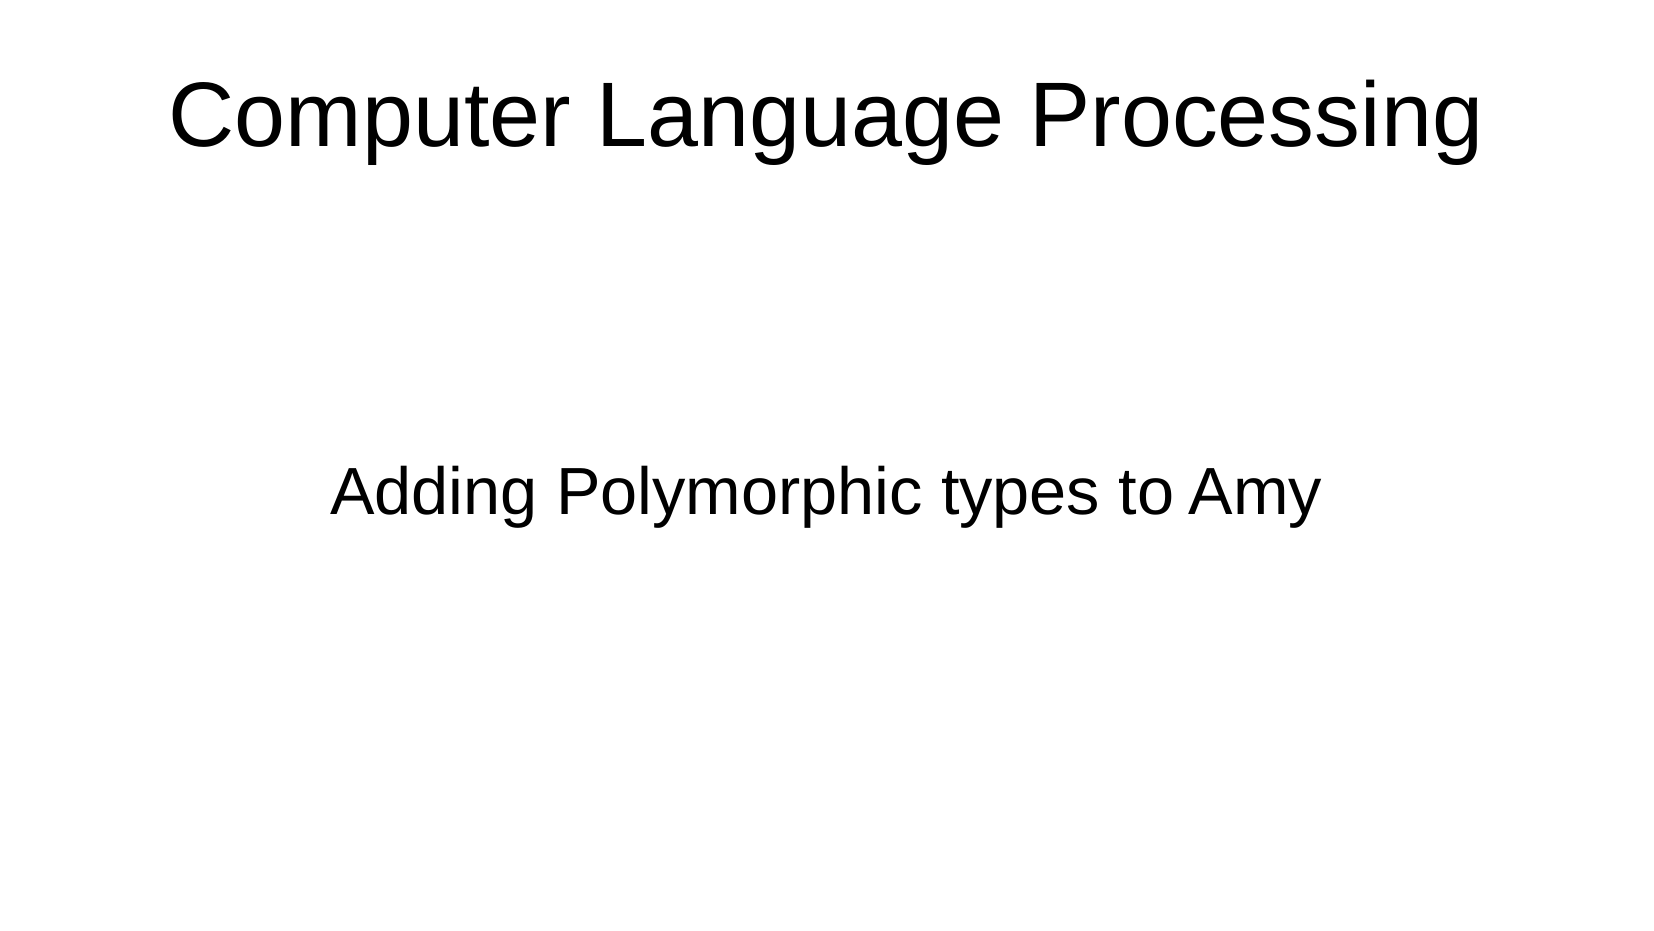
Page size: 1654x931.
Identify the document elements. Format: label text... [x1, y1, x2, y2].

subtitle Adding Polymorphic types to Amy [82, 225, 1571, 758]
title Computer Language Processing [82, 37, 1571, 193]
